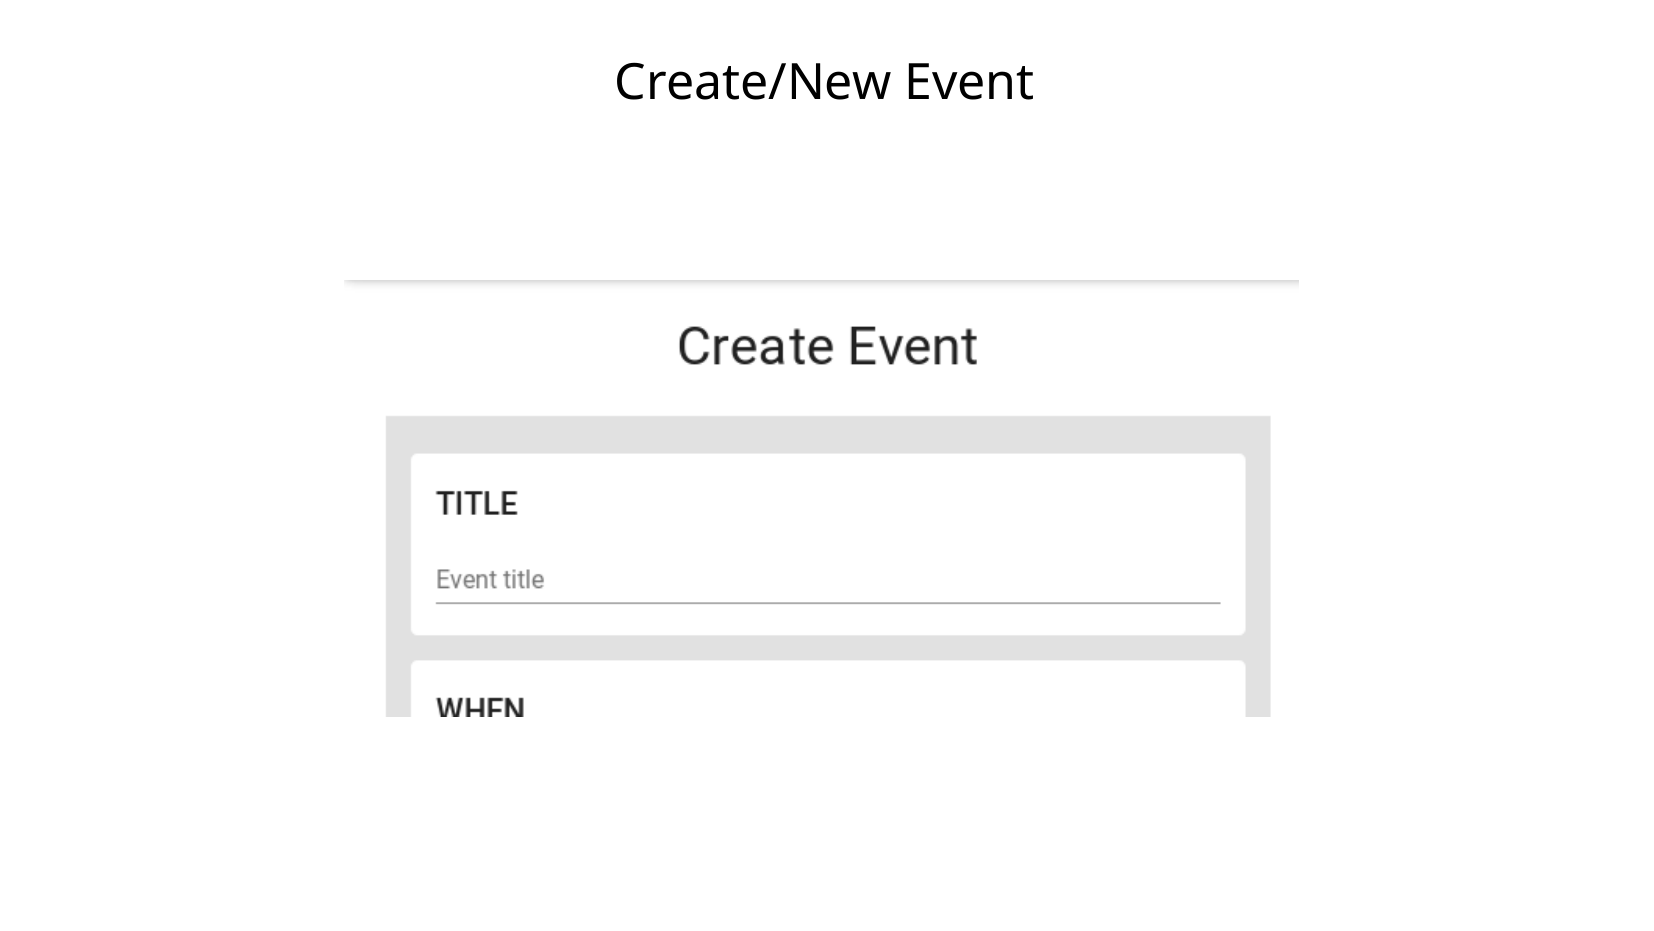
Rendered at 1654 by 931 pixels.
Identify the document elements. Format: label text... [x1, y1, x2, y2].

text_box Create/New Event [105, 39, 1546, 110]
picture [344, 280, 1299, 717]
